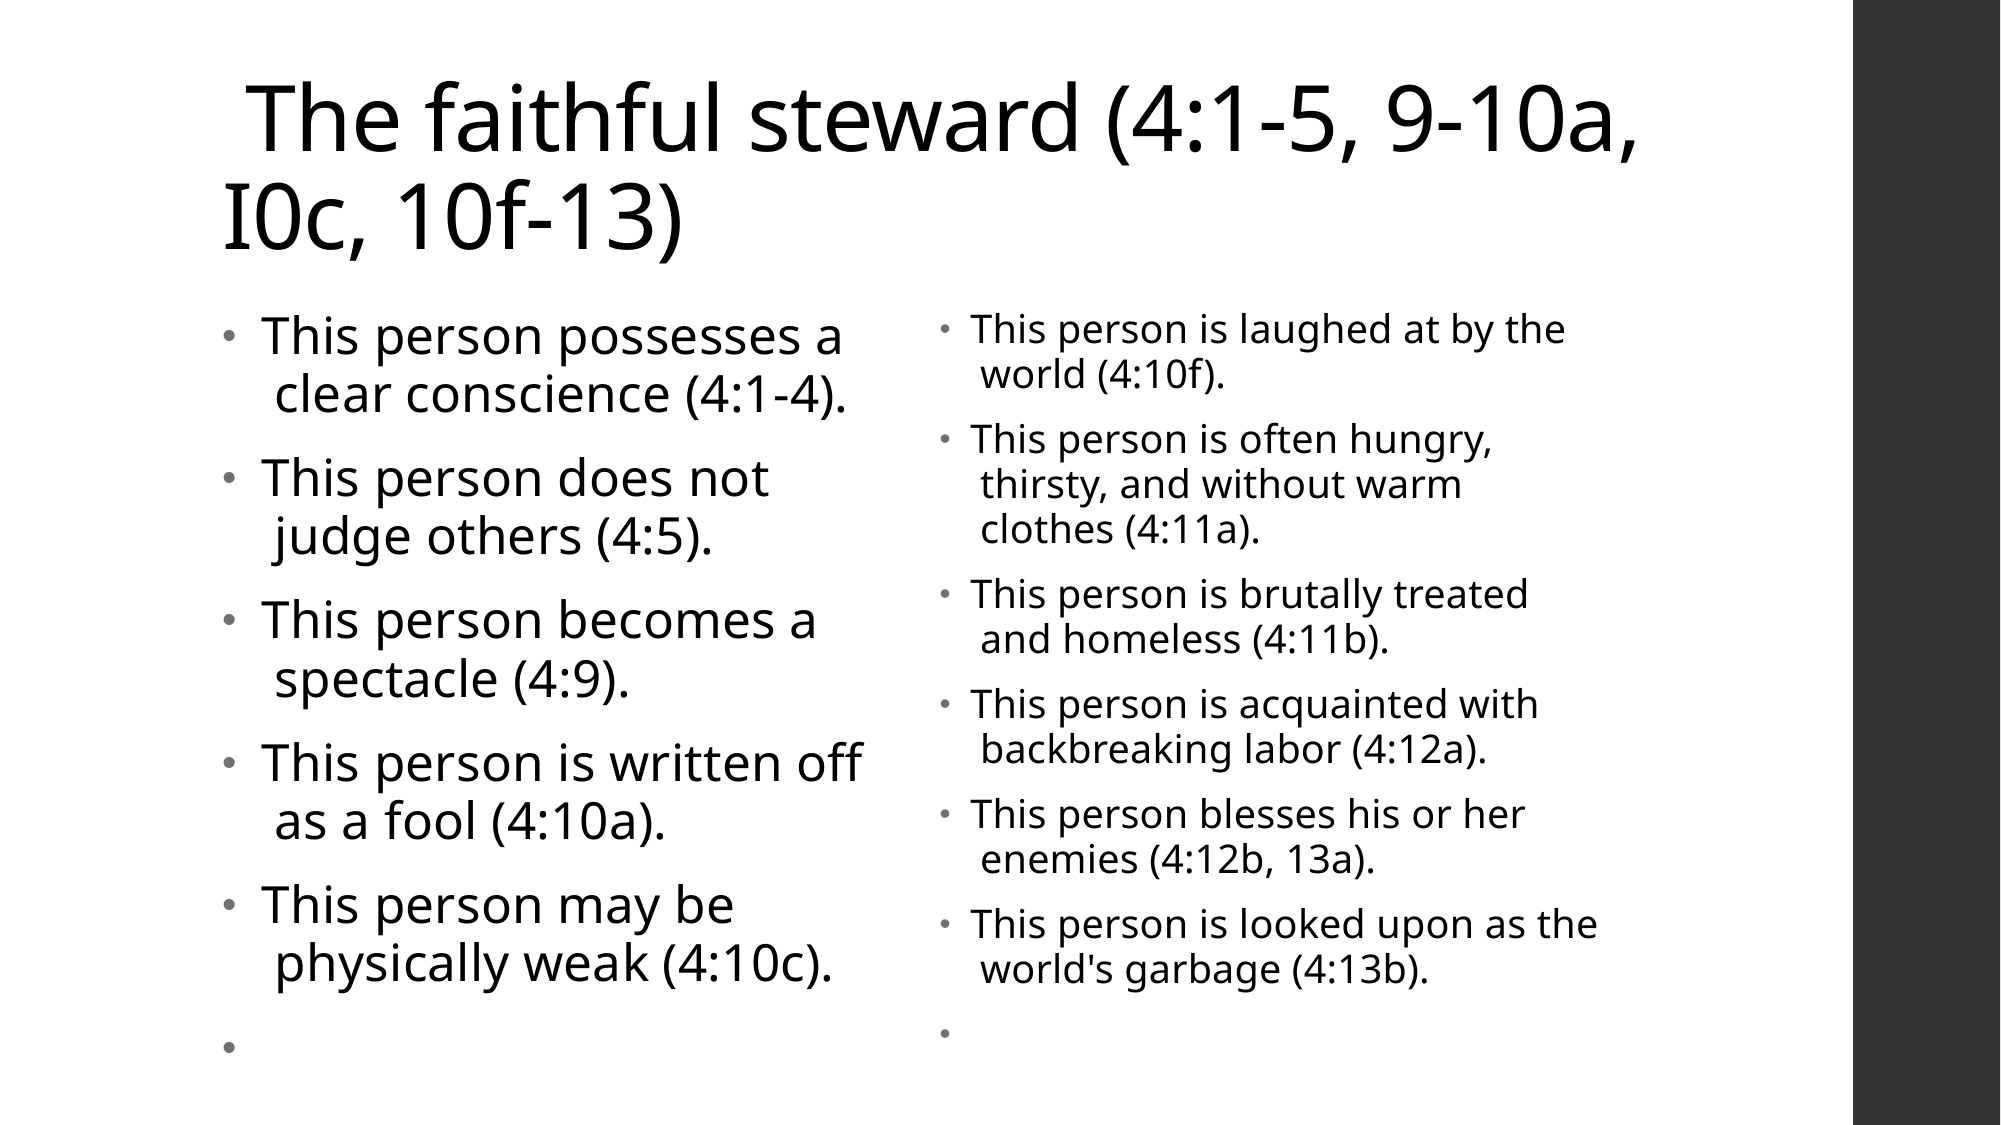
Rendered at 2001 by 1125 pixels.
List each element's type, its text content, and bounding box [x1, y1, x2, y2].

title The faithful steward (4:1-5, 9-10a, I0c, 10f-13) [206, 60, 1797, 278]
list This person possesses a clear conscience (4:1-4). This person does not judge others (4:5). This person becomes a spectacle (4:9). This person is written off as a fool (4:10a). This person may be physically weak (4:10c). [207, 299, 900, 1014]
list This person is laughed at by the world (4:10f). This person is often hungry, thirsty, and without warm clothes (4:11a). This person is brutally treated and homeless (4:11b). This person is acquainted with backbreaking labor (4:12a). This person blesses his or her enemies (4:12b, 13a). This person is looked upon as the world's garbage (4:13b). [924, 299, 1617, 1014]
